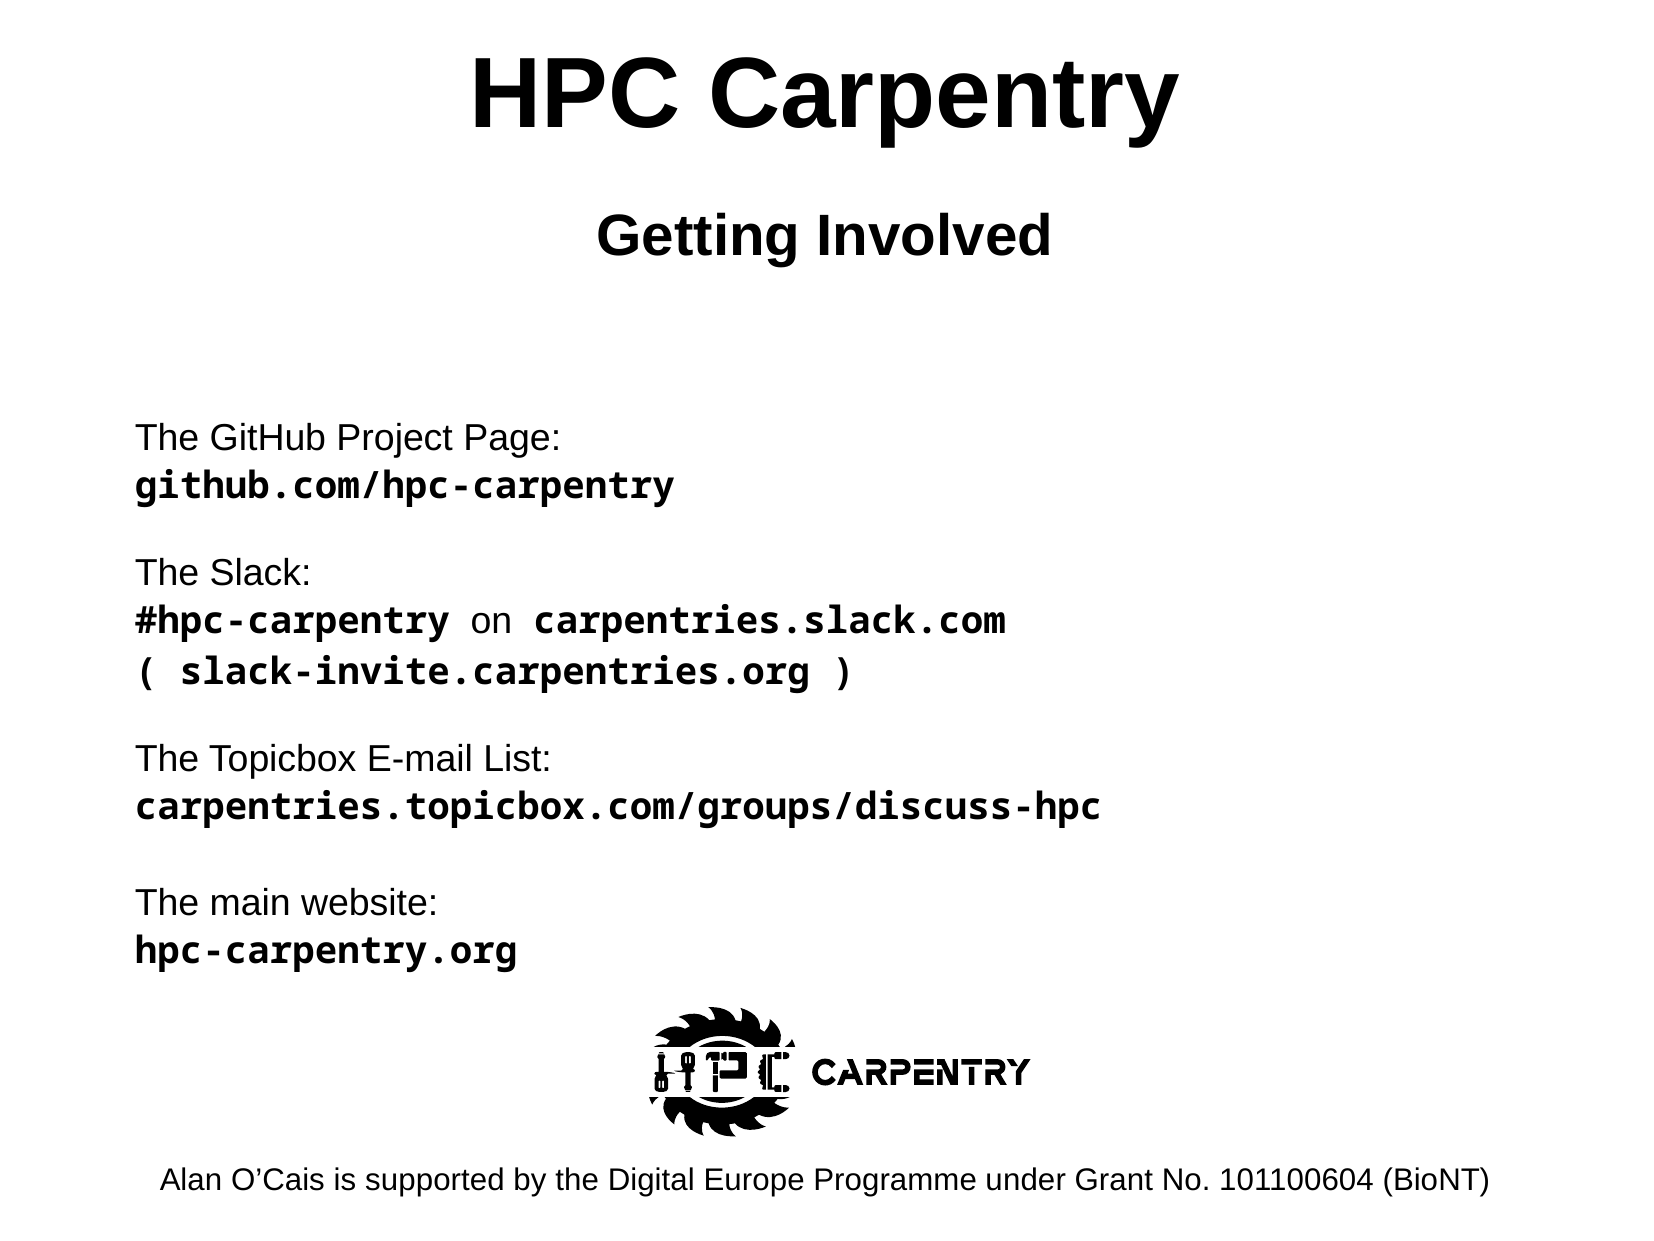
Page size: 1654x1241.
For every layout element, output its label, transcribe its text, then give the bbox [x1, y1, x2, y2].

picture [584, 975, 1096, 1155]
text_box HPC Carpentry [45, 30, 1606, 166]
text_box The GitHub Project Page: github.com/hpc-carpentry The Slack: #hpc-carpentry on carpentries.slack.com ( slack-invite.carpentries.org ) The Topicbox E-mail List: carpentries.topicbox.com/groups/discuss-hpc The main website: hpc-carpentry.org [120, 409, 1546, 934]
text_box Getting Involved [75, 195, 1576, 275]
text_box Alan O’Cais is supported by the Digital Europe Programme under Grant No. 101100604 (BioNT) [145, 1155, 1526, 1216]
